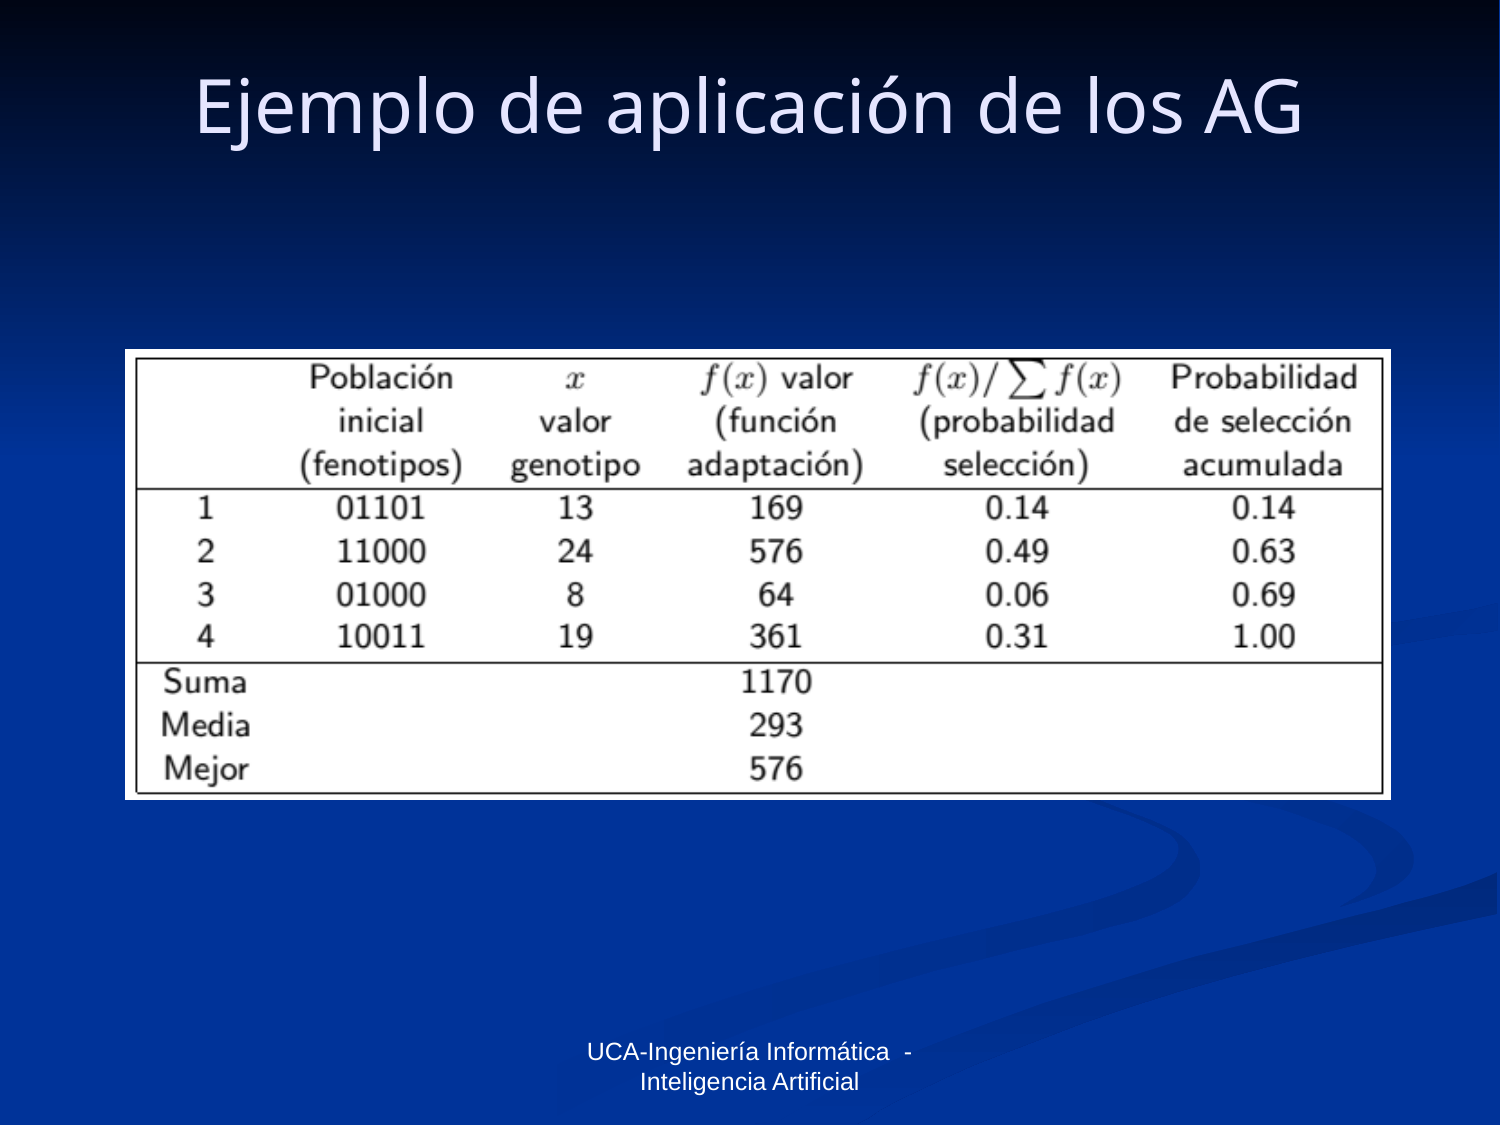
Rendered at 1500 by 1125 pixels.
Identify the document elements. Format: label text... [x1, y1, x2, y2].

title Ejemplo de aplicación de los AG [75, 45, 1425, 163]
picture [125, 349, 1391, 800]
footer UCA-Ingeniería Informática - Inteligencia Artificial [512, 1025, 988, 1104]
